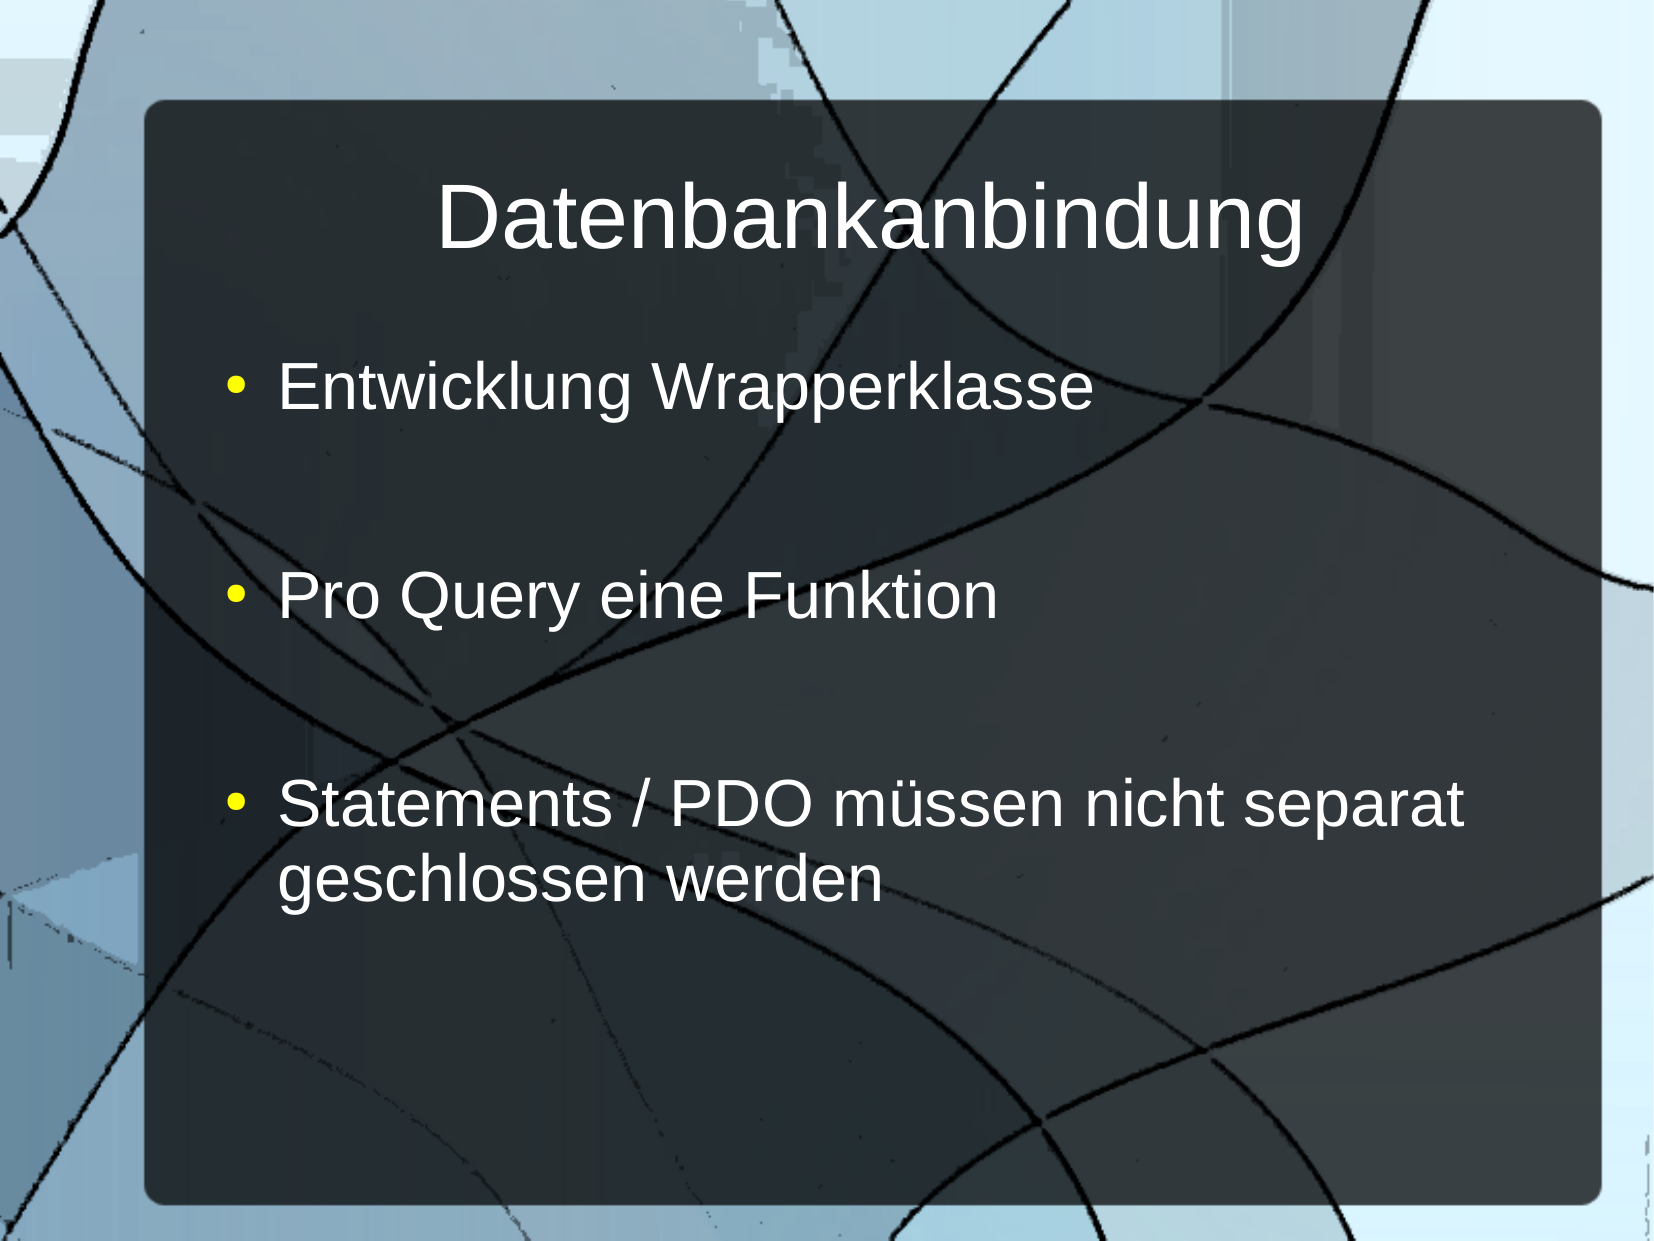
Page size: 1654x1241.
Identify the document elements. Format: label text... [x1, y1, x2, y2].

list Entwicklung Wrapperklasse Pro Query eine Funktion Statements / PDO müssen nicht separat geschlossen werden [206, 349, 1571, 1034]
picture [0, 0, 1654, 1241]
title Datenbankanbindung [159, 108, 1583, 325]
